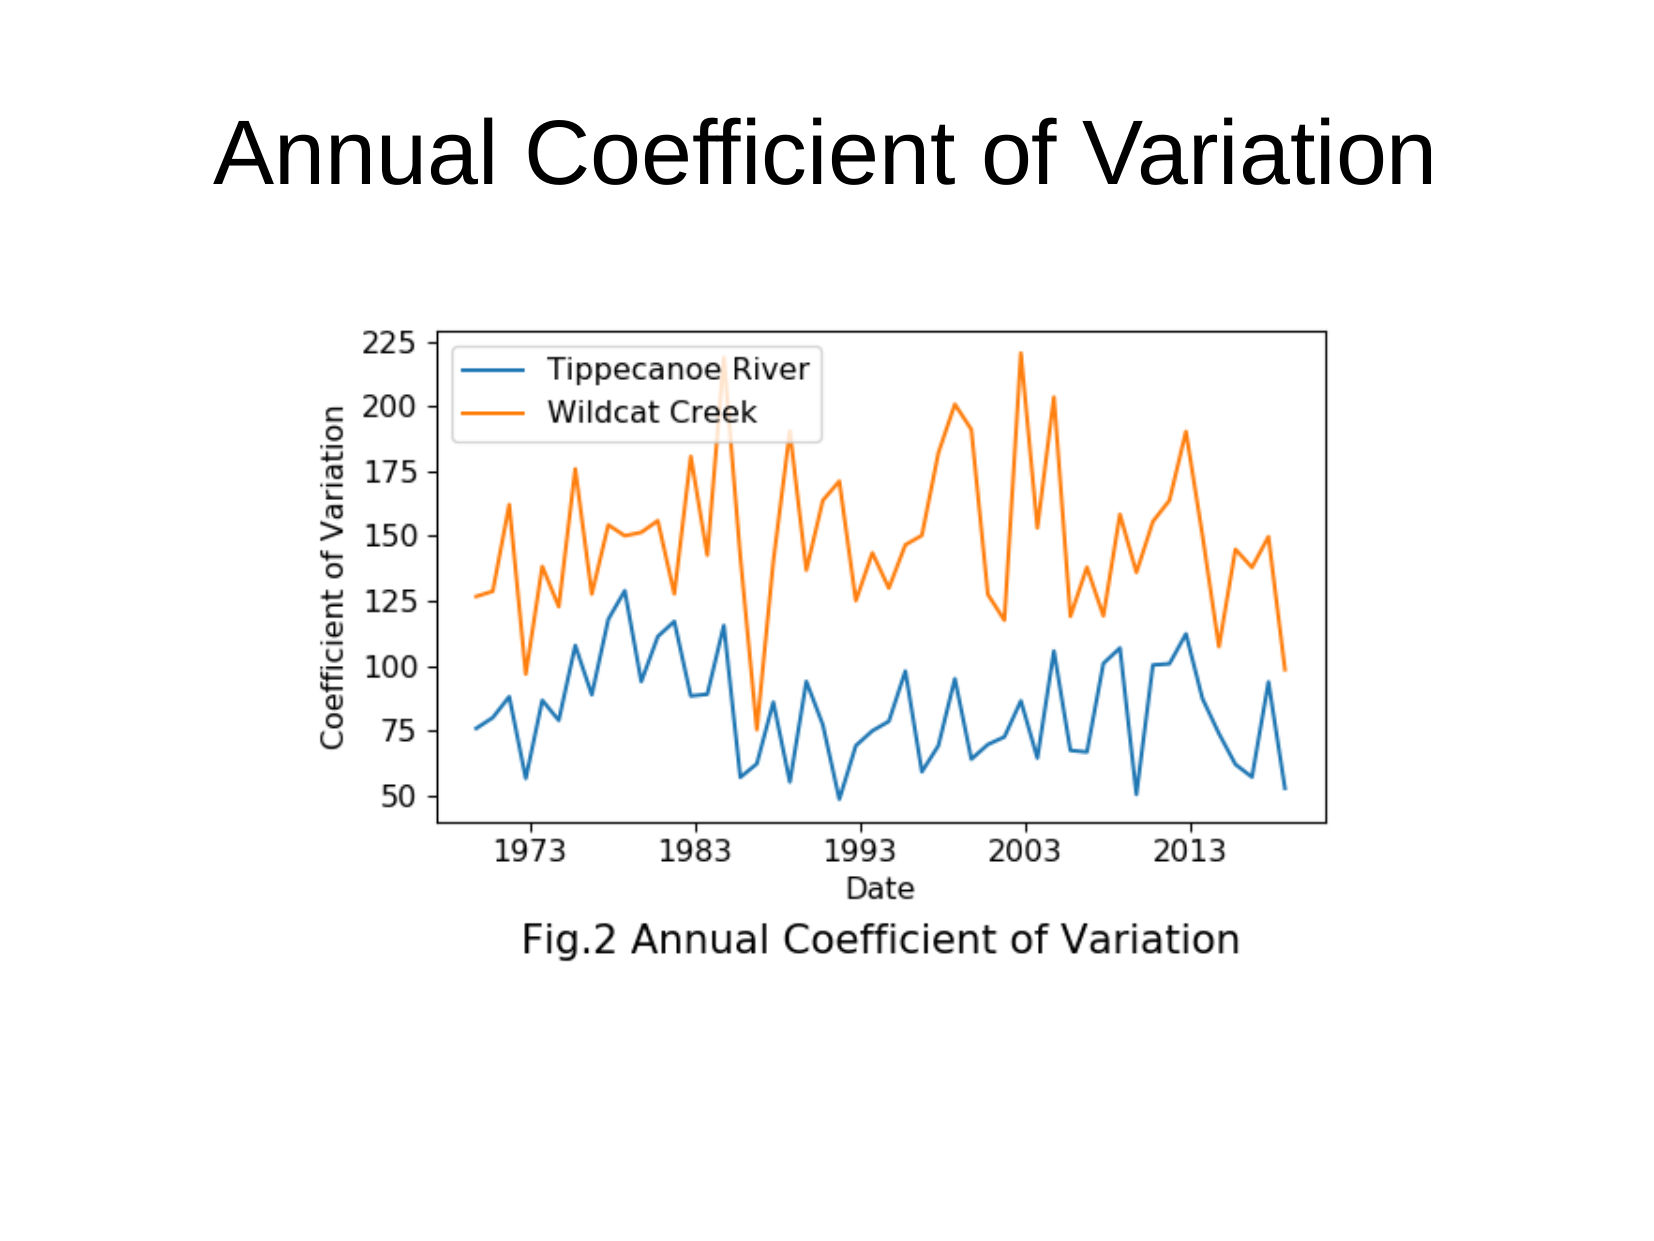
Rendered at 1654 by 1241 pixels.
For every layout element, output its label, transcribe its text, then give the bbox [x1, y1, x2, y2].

picture [287, 290, 1367, 1010]
title Annual Coefficient of Variation [82, 49, 1571, 257]
